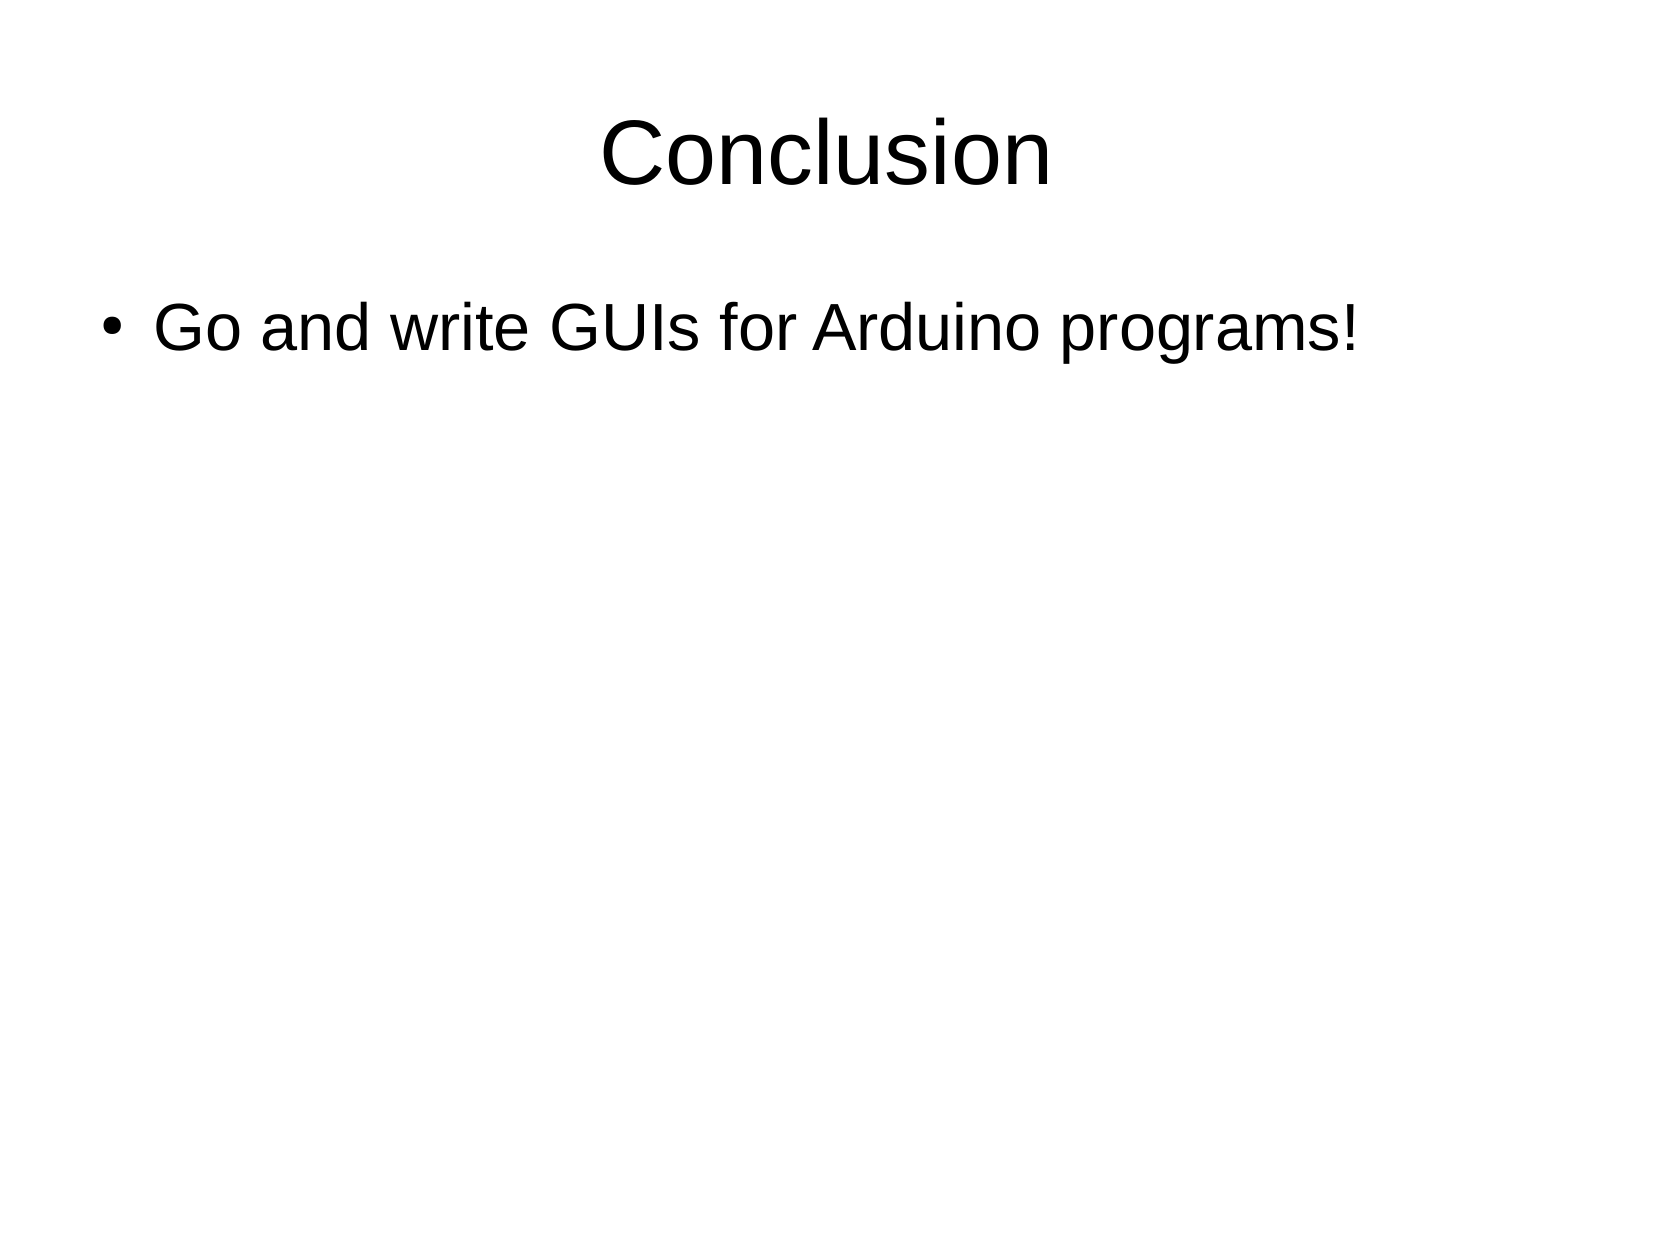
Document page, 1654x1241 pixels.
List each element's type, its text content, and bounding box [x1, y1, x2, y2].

list Go and write GUIs for Arduino programs! [82, 290, 1538, 1010]
title Conclusion [82, 49, 1571, 257]
